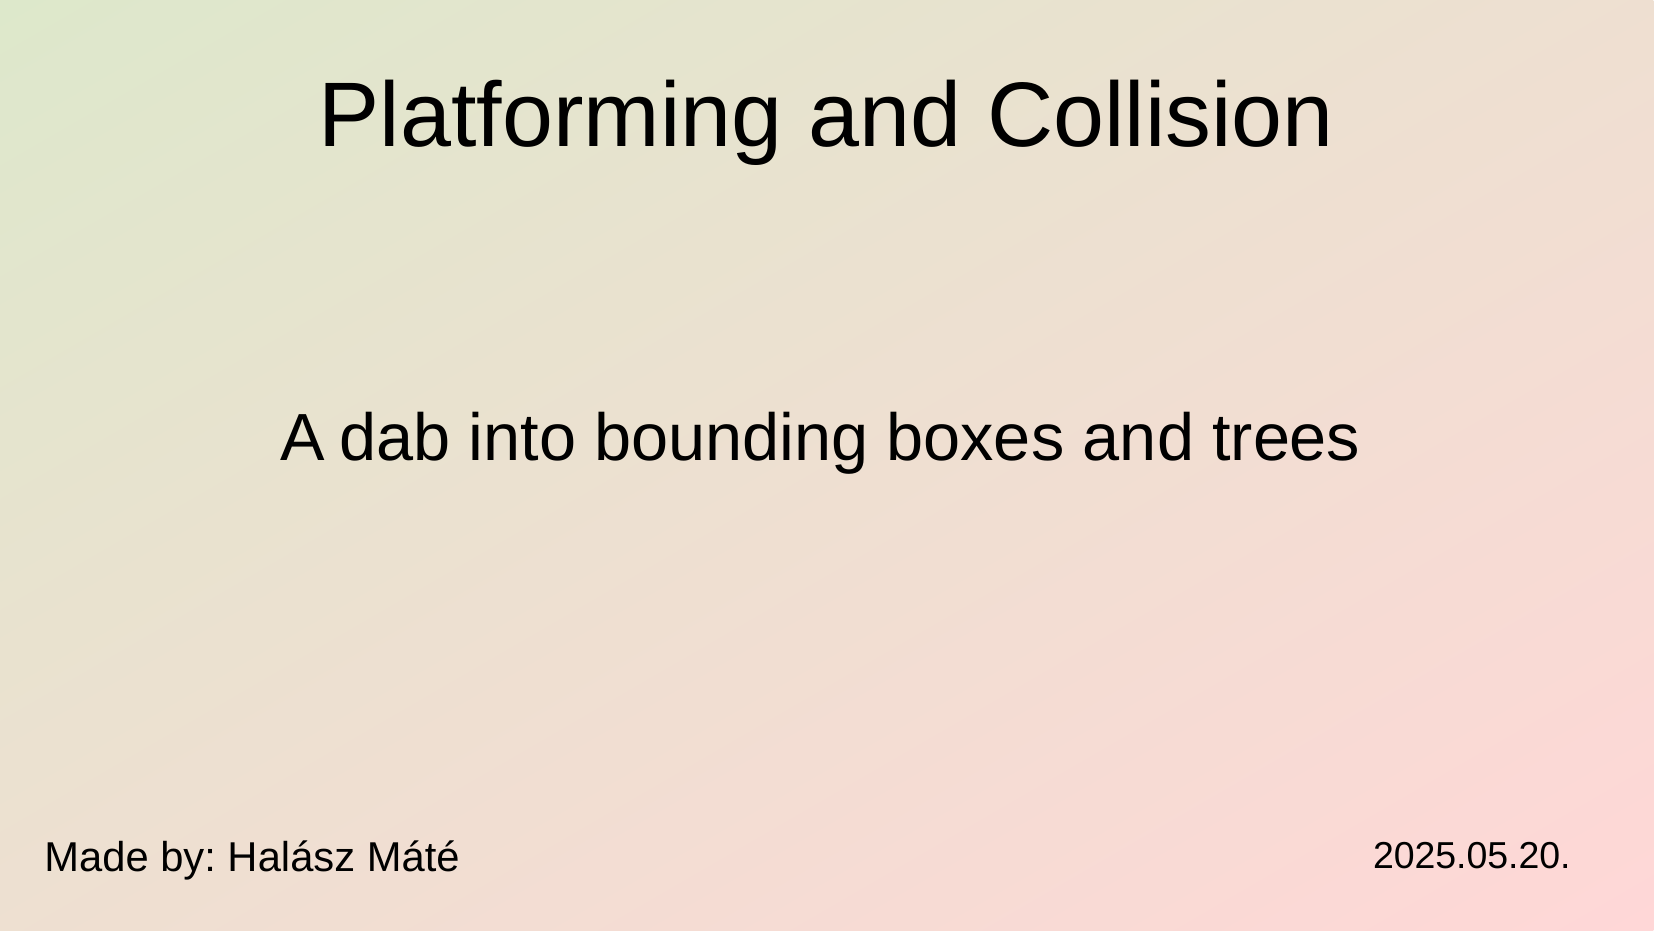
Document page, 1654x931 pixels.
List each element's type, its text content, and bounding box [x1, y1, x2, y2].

text_box 2025.05.20. [1358, 826, 1595, 886]
text_box Made by: Halász Máté [29, 826, 502, 889]
title Platforming and Collision [82, 37, 1571, 193]
subtitle A dab into bounding boxes and trees [76, 324, 1565, 551]
